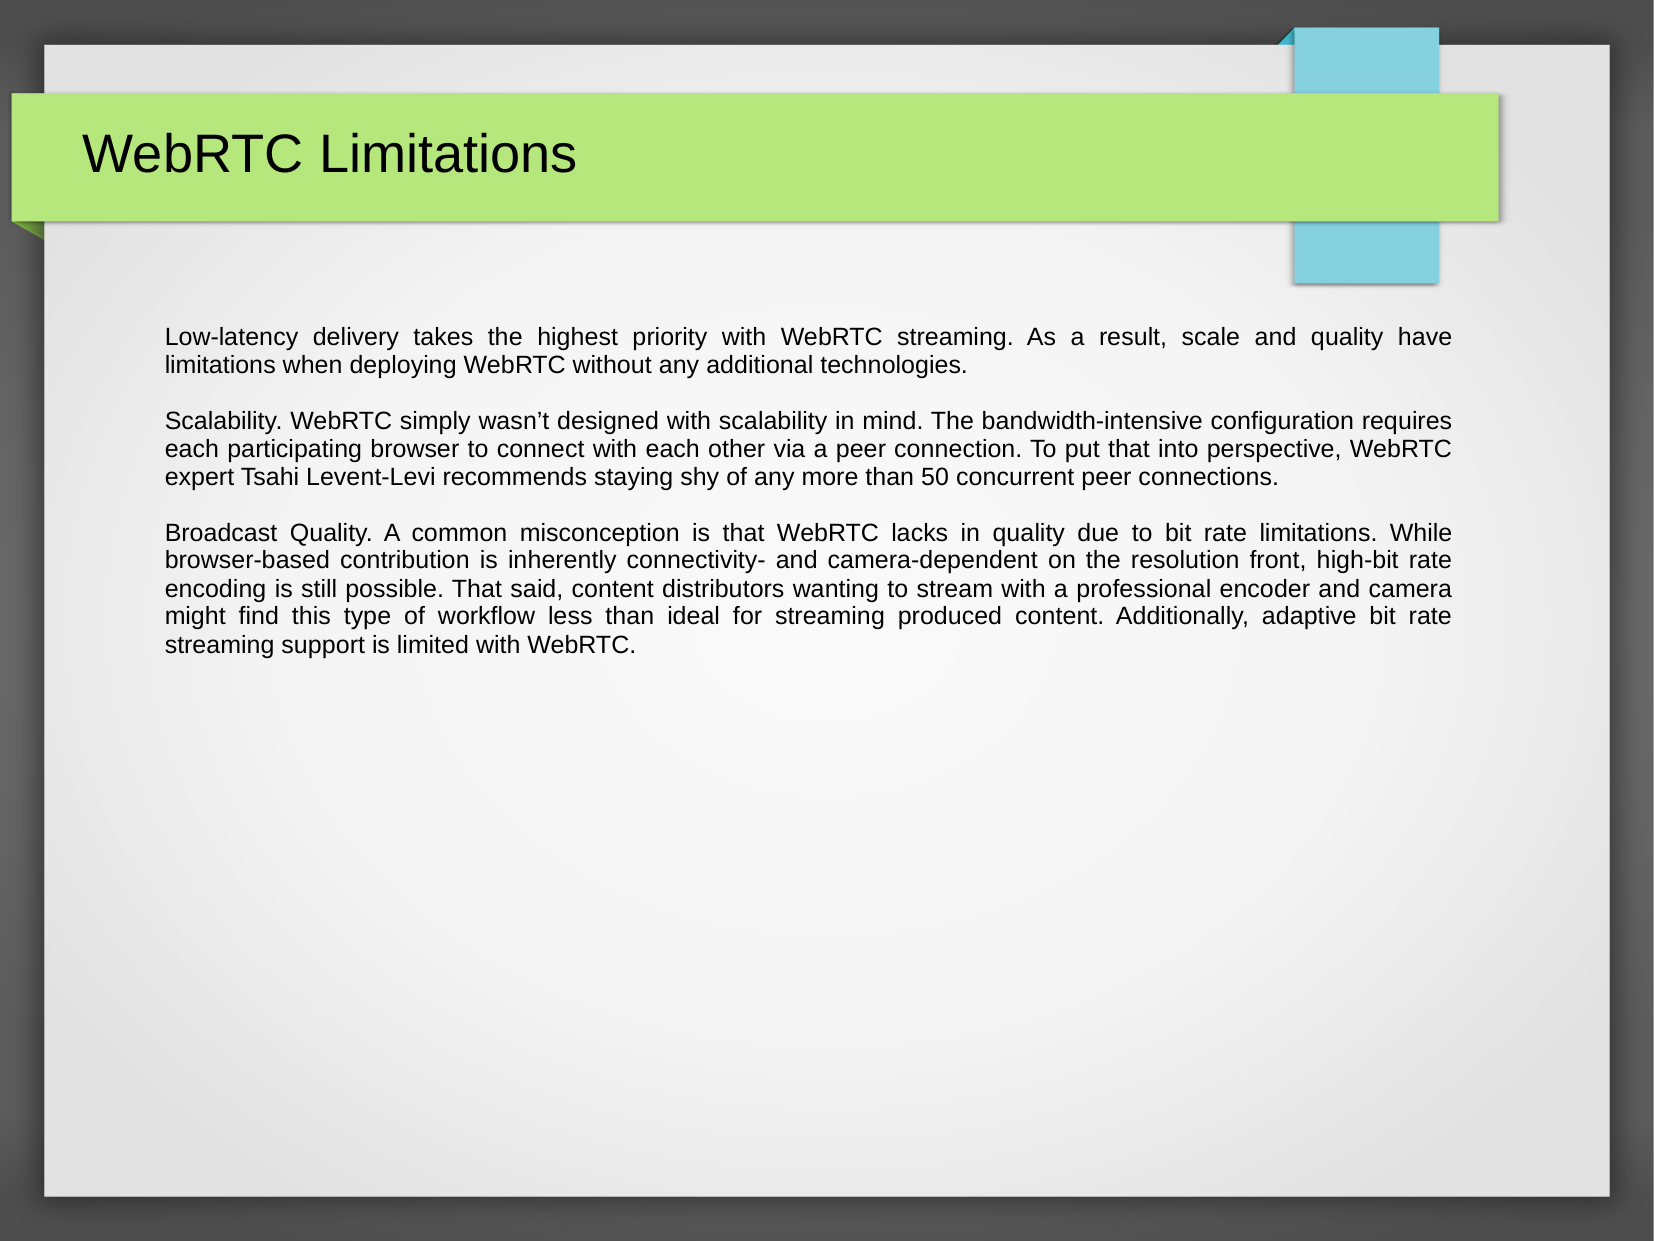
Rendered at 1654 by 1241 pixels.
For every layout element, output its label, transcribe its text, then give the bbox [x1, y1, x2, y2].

picture [0, 0, 1654, 1241]
title WebRTC Limitations [82, 94, 1264, 213]
text_box Low-latency delivery takes the highest priority with WebRTC streaming. As a result, scale and quality have limitations when deploying WebRTC without any additional technologies. Scalability. WebRTC simply wasn’t designed with scalability in mind. The bandwidth-intensive configuration requires each participating browser to connect with each other via a peer connection. To put that into perspective, WebRTC expert Tsahi Levent-Levi recommends staying shy of any more than 50 concurrent peer connections. Broadcast Quality. A common misconception is that WebRTC lacks in quality due to bit rate limitations. While browser-based contribution is inherently connectivity- and camera-dependent on the resolution front, high-bit rate encoding is still possible. That said, content distributors wanting to stream with a professional encoder and camera might find this type of workflow less than ideal for streaming produced content. Additionally, adaptive bit rate streaming support is limited with WebRTC. [150, 315, 1471, 721]
